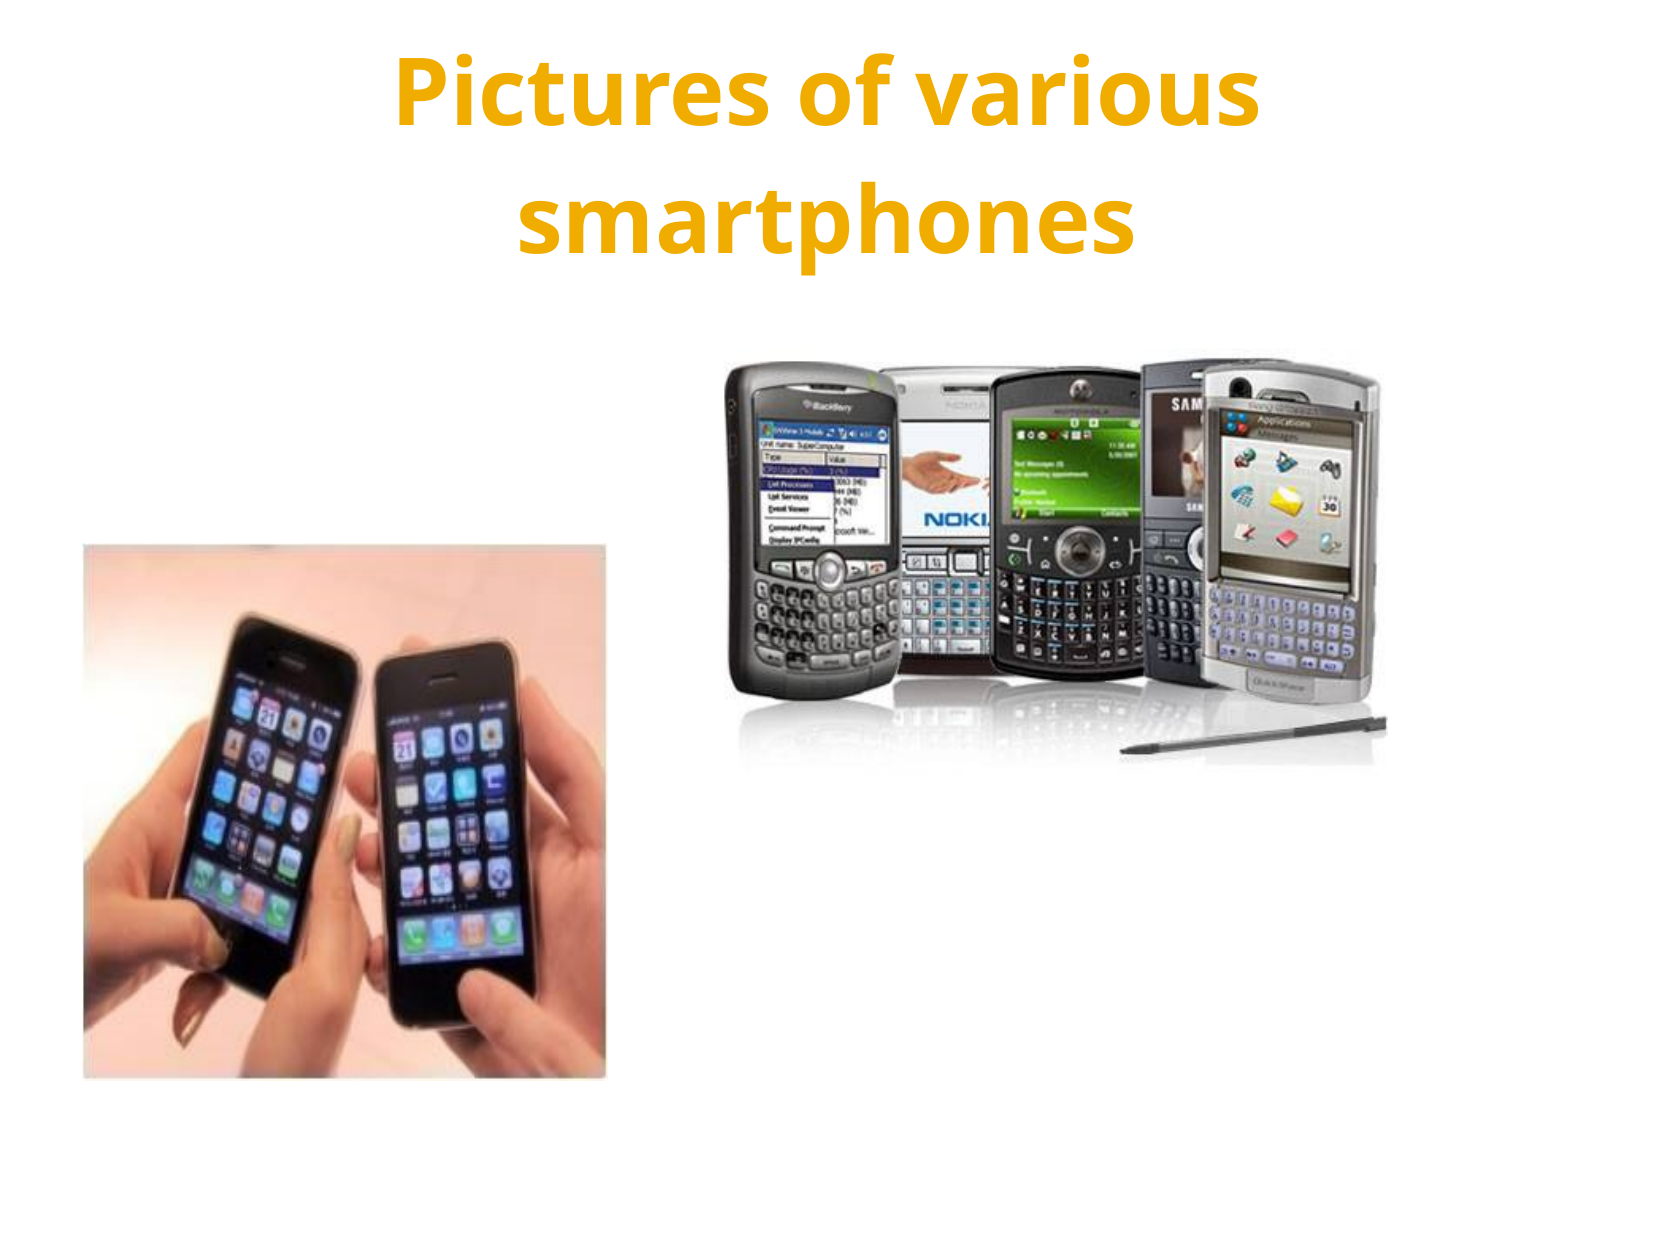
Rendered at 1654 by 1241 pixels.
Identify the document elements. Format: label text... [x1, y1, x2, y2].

title Pictures of various smartphones [82, 49, 1571, 257]
picture [82, 543, 608, 1081]
picture [712, 299, 1388, 800]
